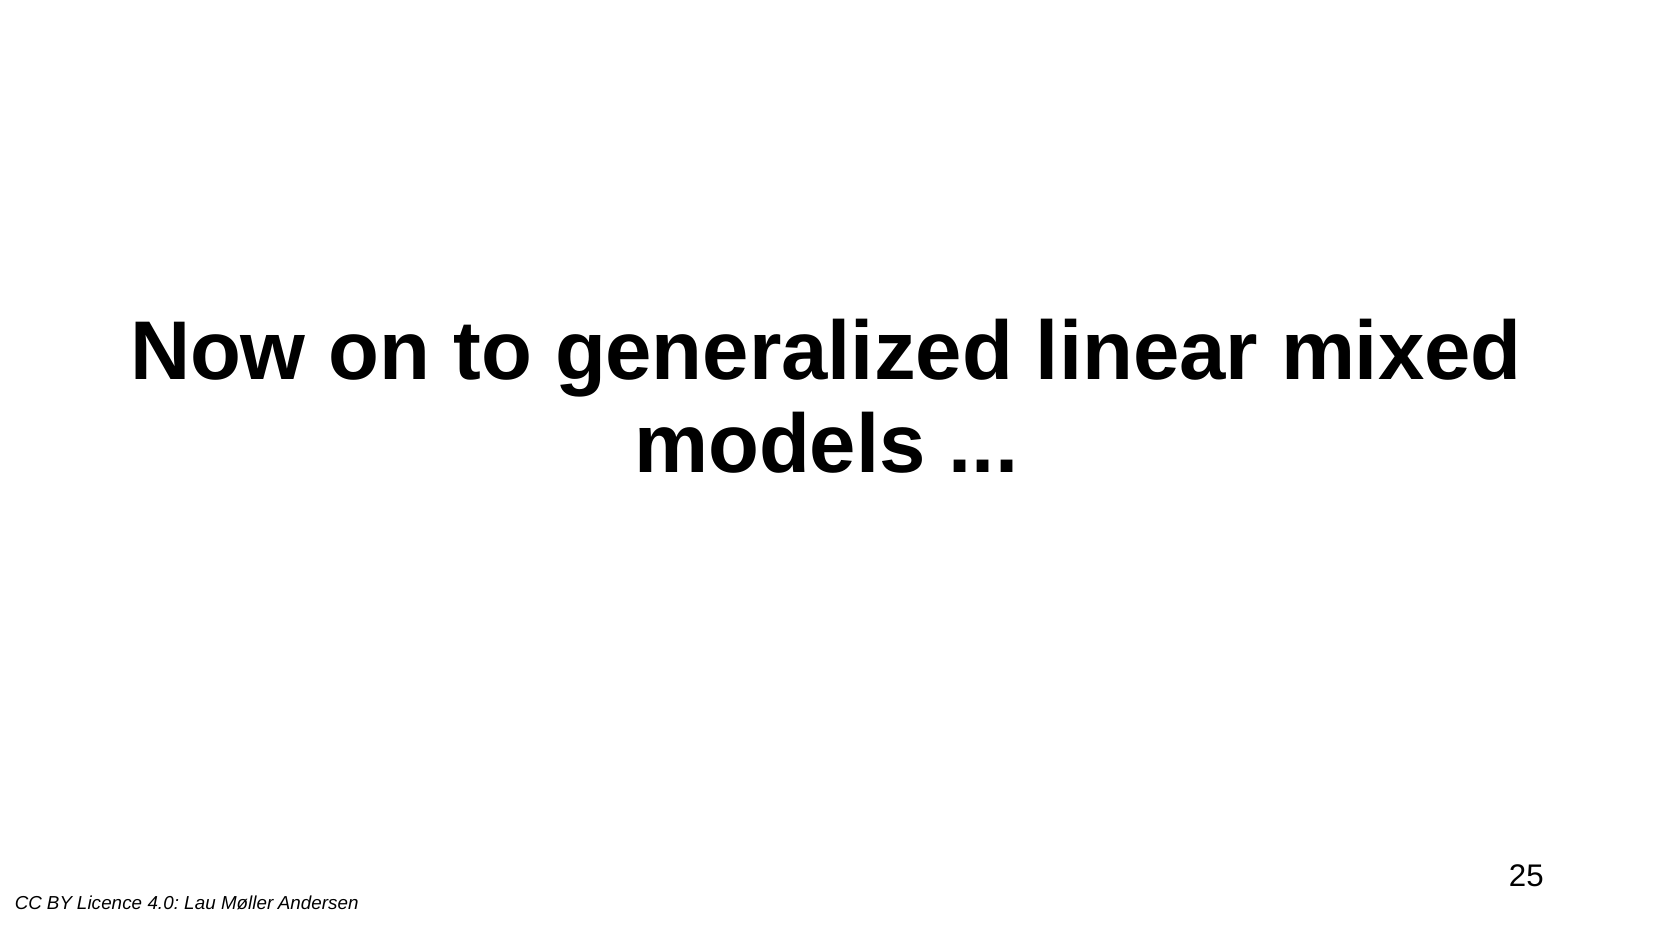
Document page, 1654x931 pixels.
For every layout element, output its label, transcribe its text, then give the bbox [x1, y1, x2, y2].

subtitle Now on to generalized linear mixed models ... [82, 37, 1571, 757]
text_box <nummer> [1494, 850, 1654, 921]
text_box CC BY Licence 4.0: Lau Møller Andersen [0, 885, 388, 921]
